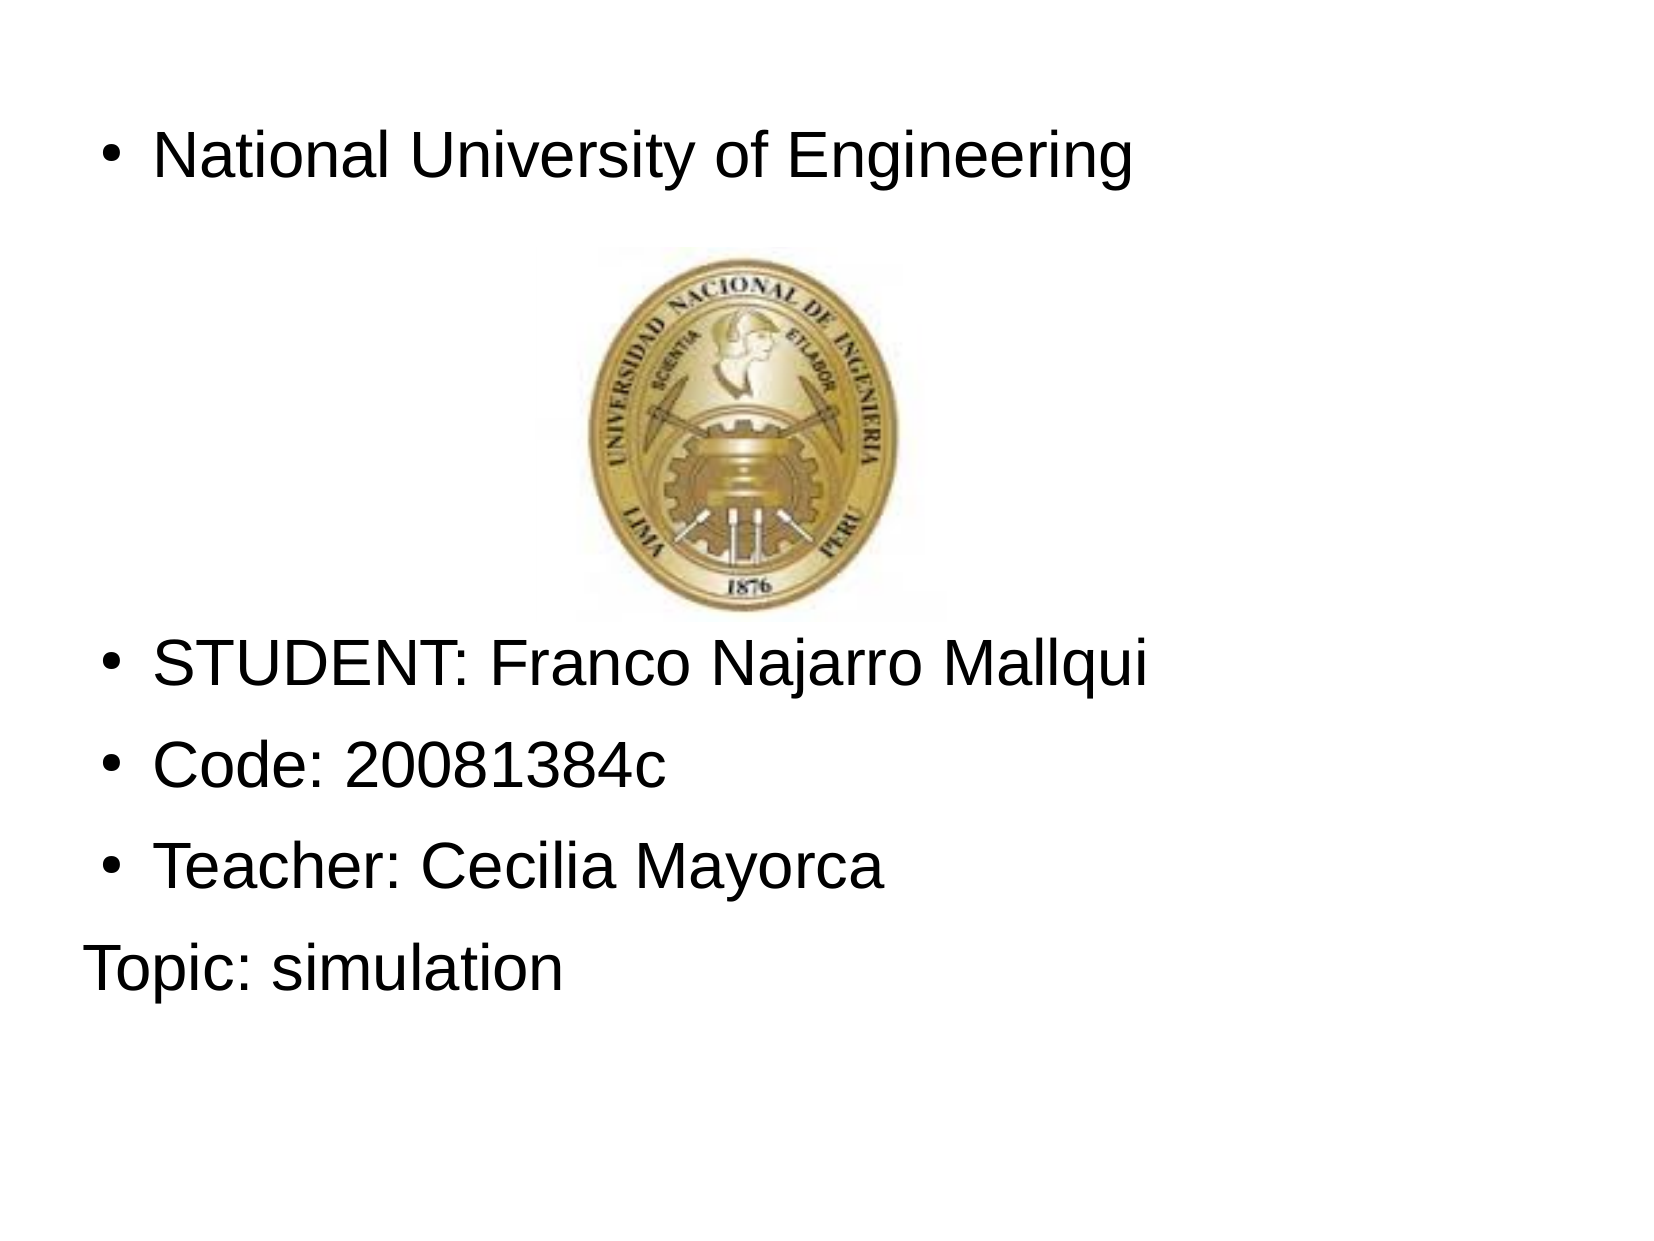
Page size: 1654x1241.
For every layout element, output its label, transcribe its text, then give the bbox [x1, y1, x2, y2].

list National University of Engineering STUDENT: Franco Najarro Mallqui Code: 20081384c Teacher: Cecilia Mayorca Topic: simulation [82, 118, 1571, 1010]
picture [535, 247, 957, 622]
